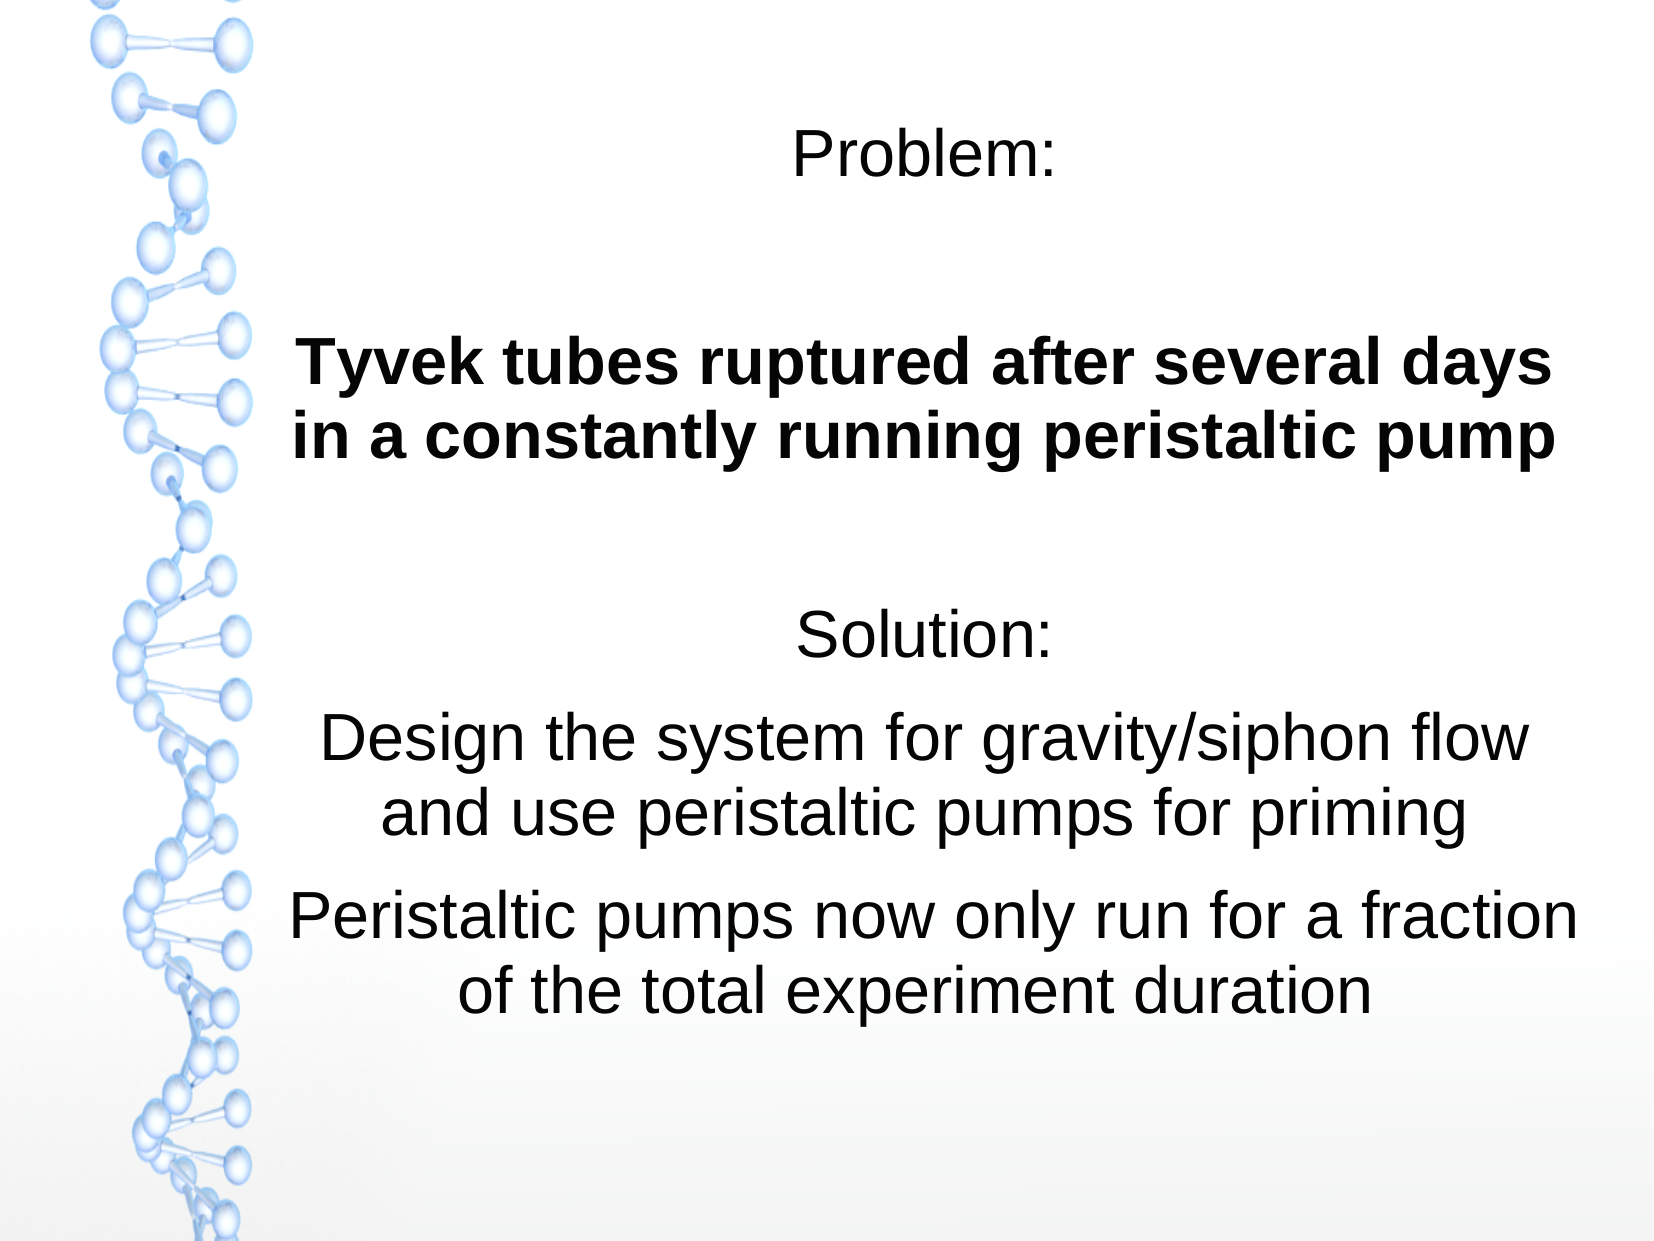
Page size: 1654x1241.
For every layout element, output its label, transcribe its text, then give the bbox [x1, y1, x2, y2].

text_box Problem: Tyvek tubes ruptured after several days in a constantly running peristaltic pump Solution: Design the system for gravity/siphon flow and use peristaltic pumps for priming Peristaltic pumps now only run for a fraction of the total experiment duration [260, 26, 1590, 1120]
picture [0, 0, 1654, 1241]
